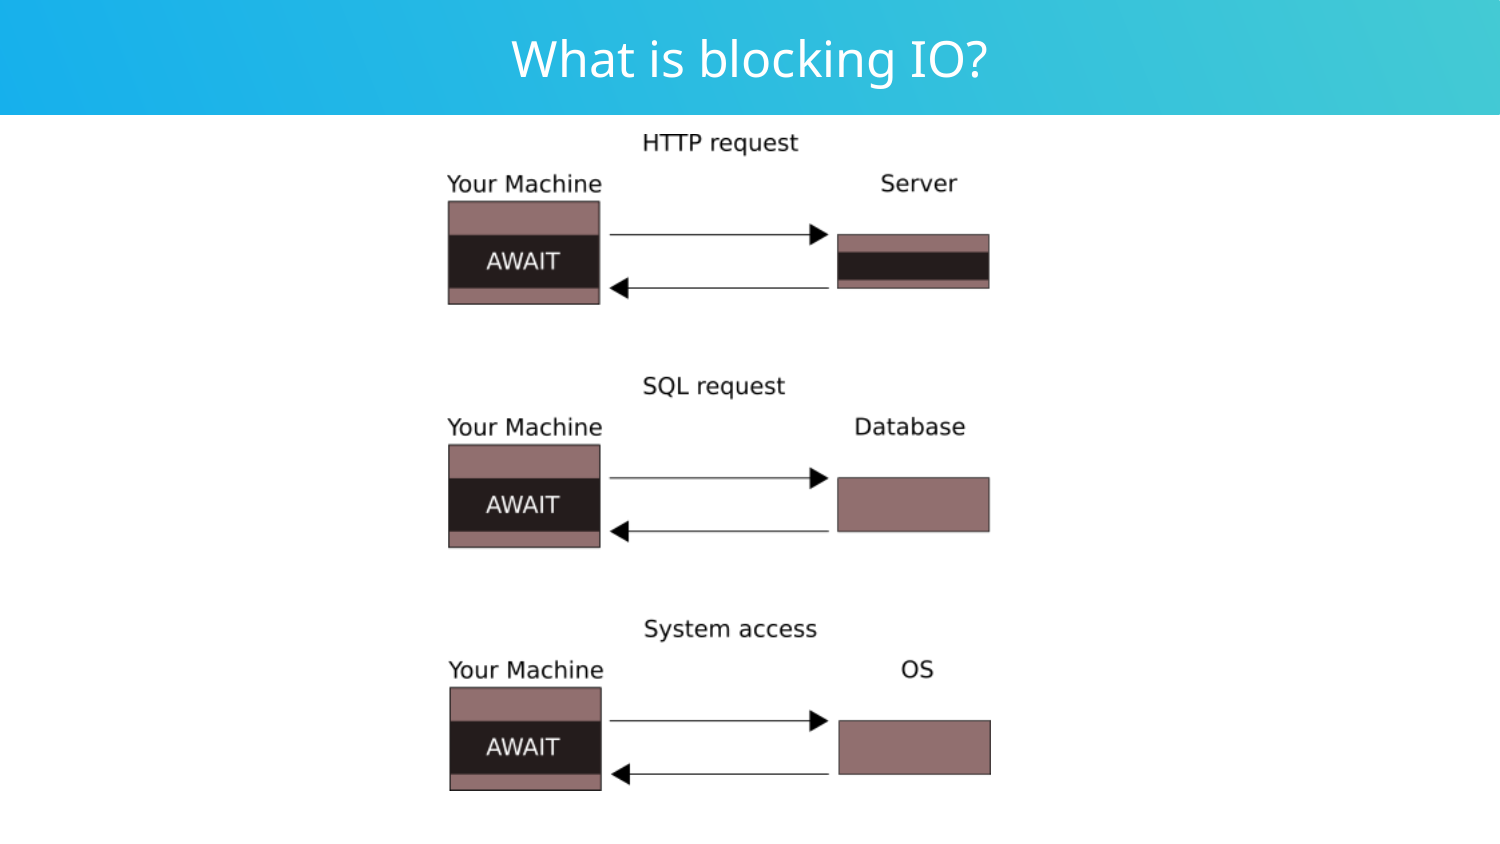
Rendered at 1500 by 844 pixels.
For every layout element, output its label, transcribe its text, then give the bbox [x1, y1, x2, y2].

text_box What is blocking IO? [0, 0, 1500, 115]
picture [447, 134, 991, 791]
